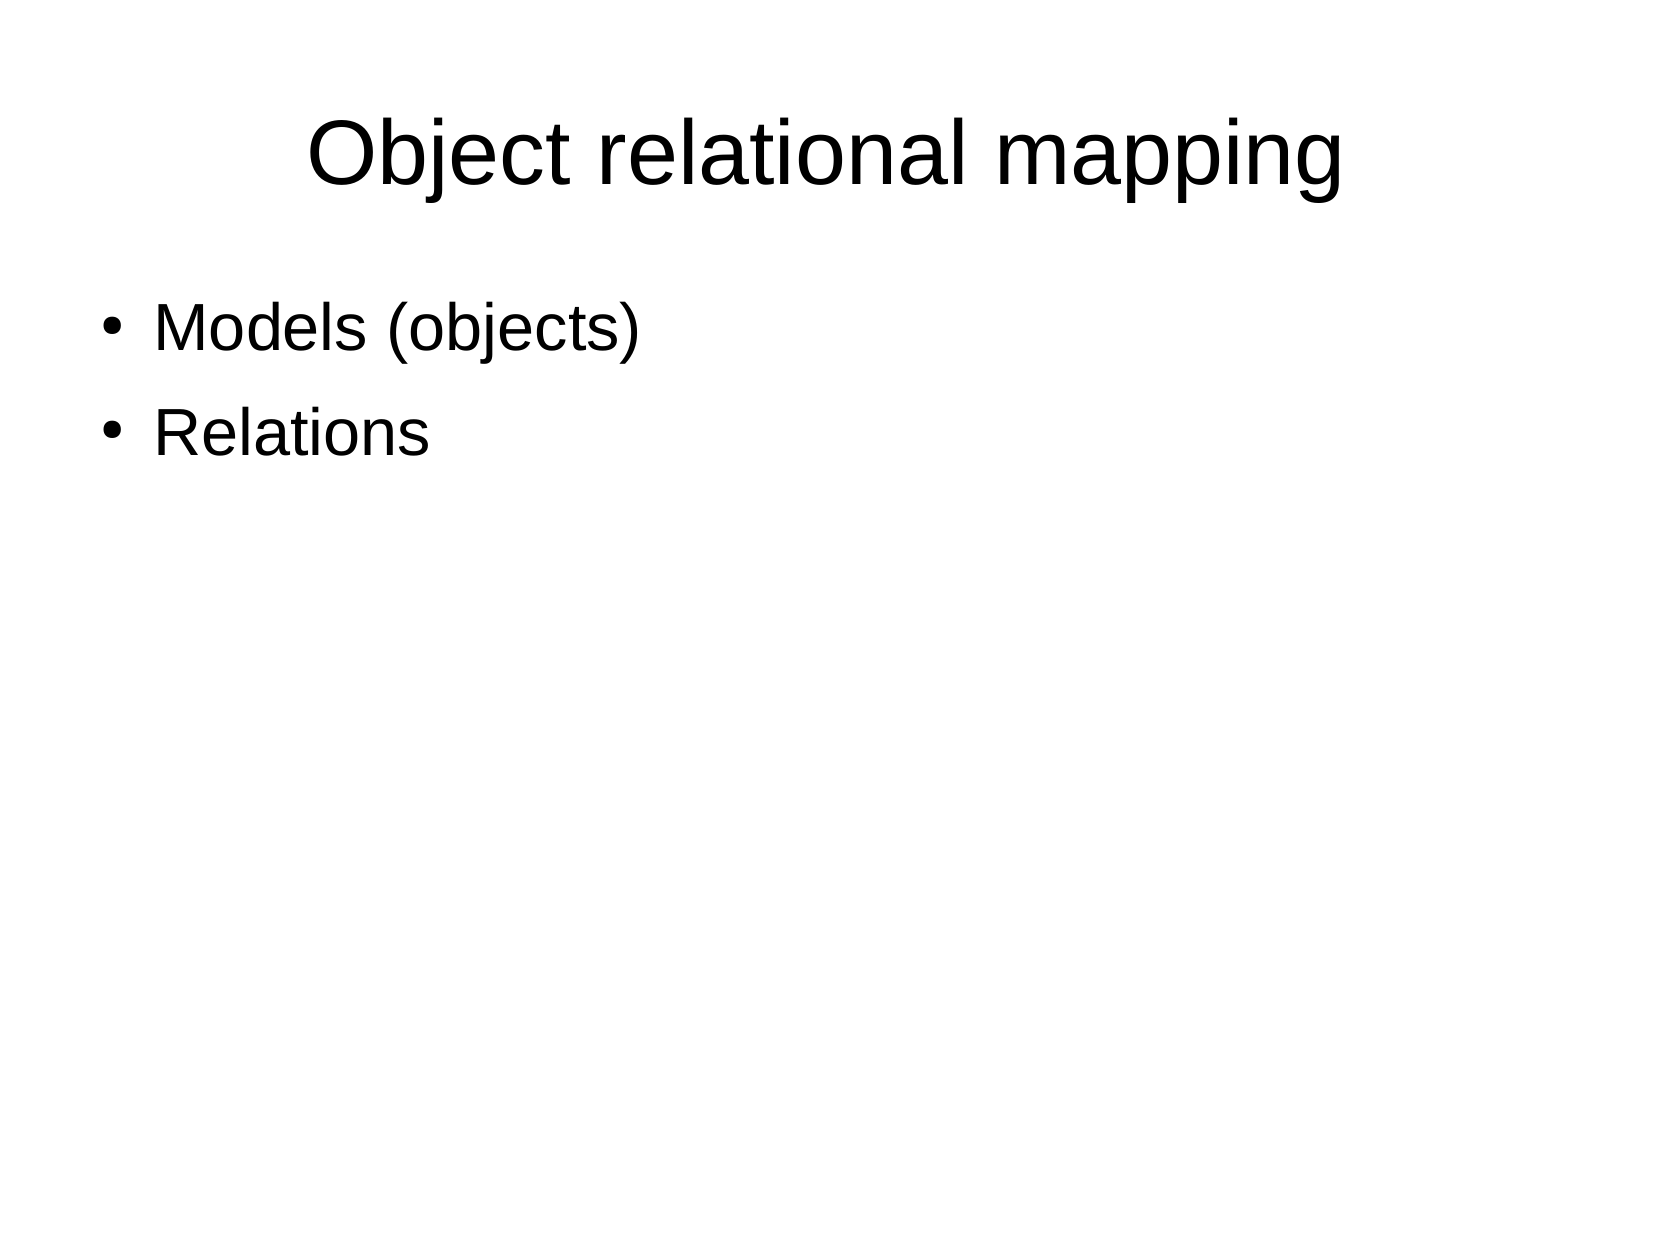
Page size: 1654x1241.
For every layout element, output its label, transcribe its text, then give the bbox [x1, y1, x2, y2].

title Object relational mapping [82, 56, 1571, 250]
list Models (objects) Relations [82, 290, 1571, 1109]
